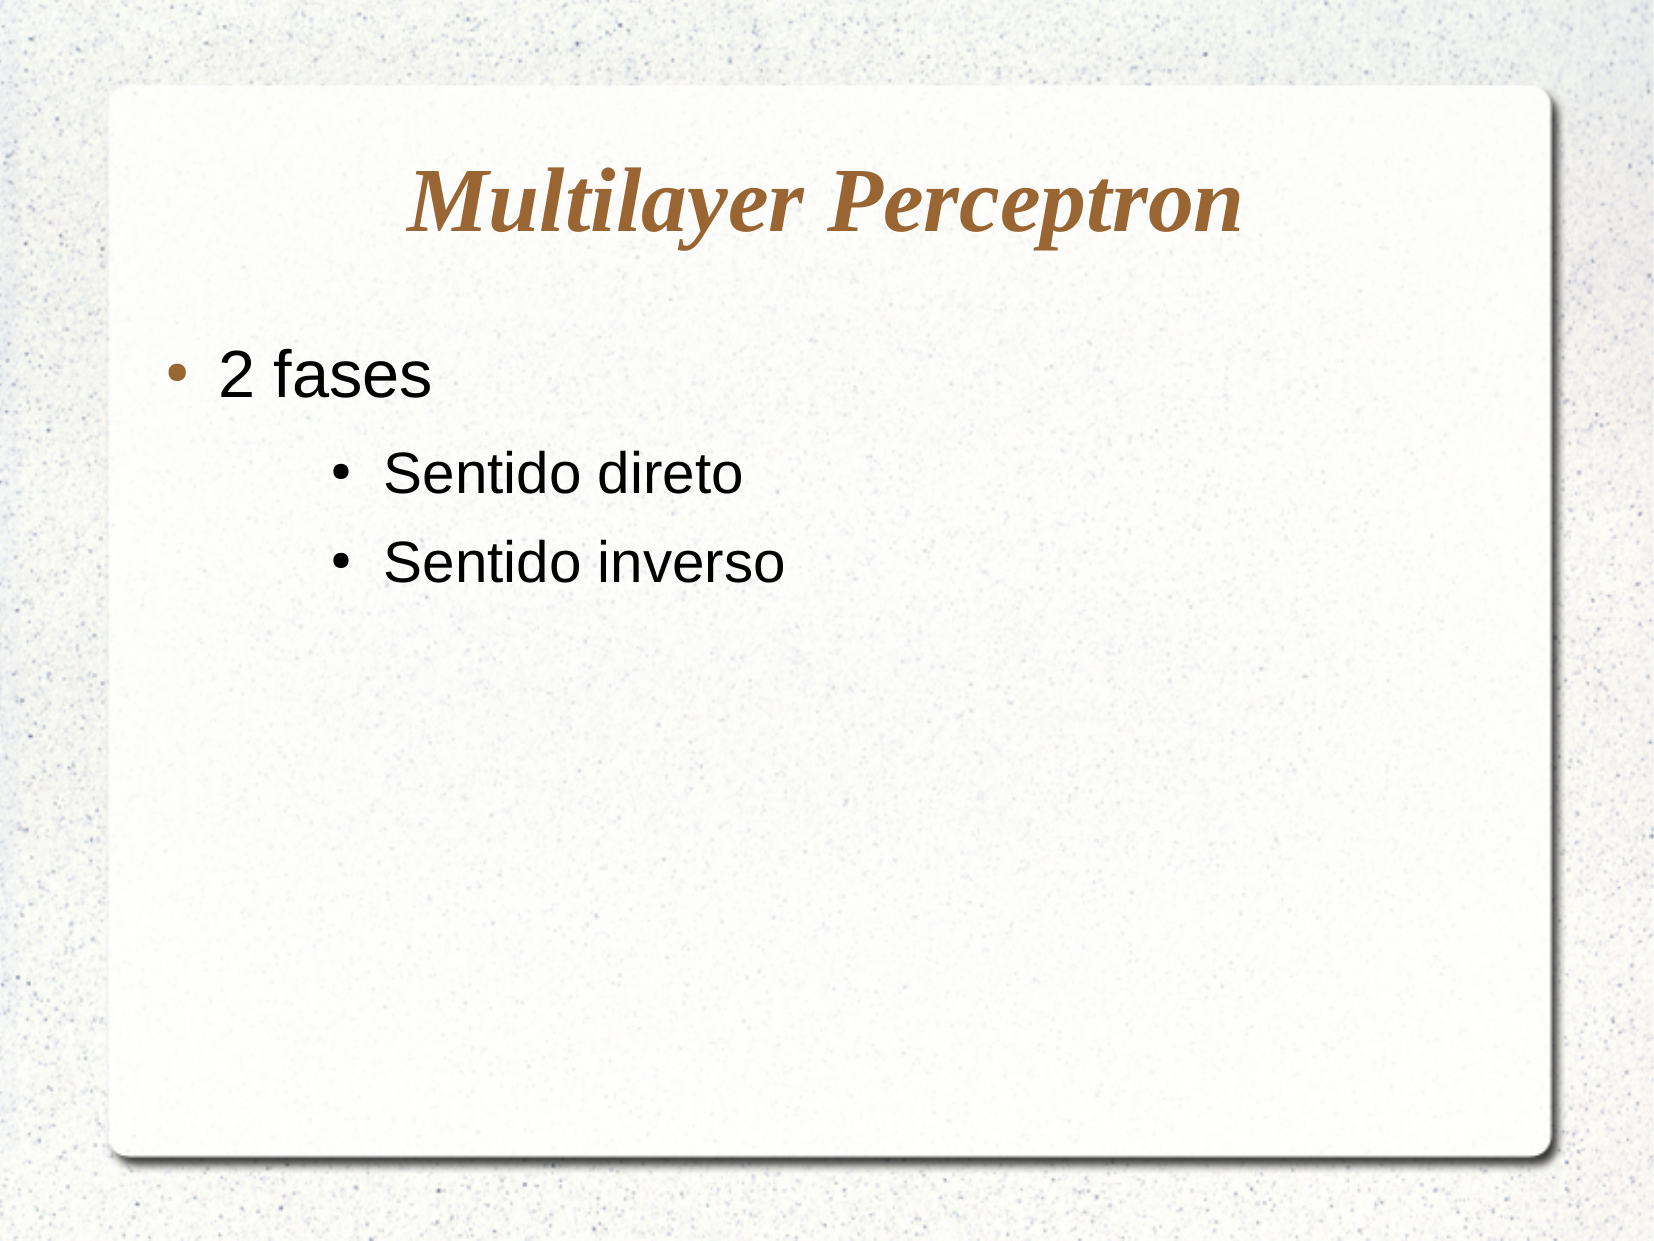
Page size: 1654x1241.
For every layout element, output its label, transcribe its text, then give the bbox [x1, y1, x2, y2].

picture [0, 0, 1654, 1241]
title Multilayer Perceptron [118, 96, 1536, 304]
list 2 fases Sentido direto Sentido inverso [147, 336, 1506, 1241]
